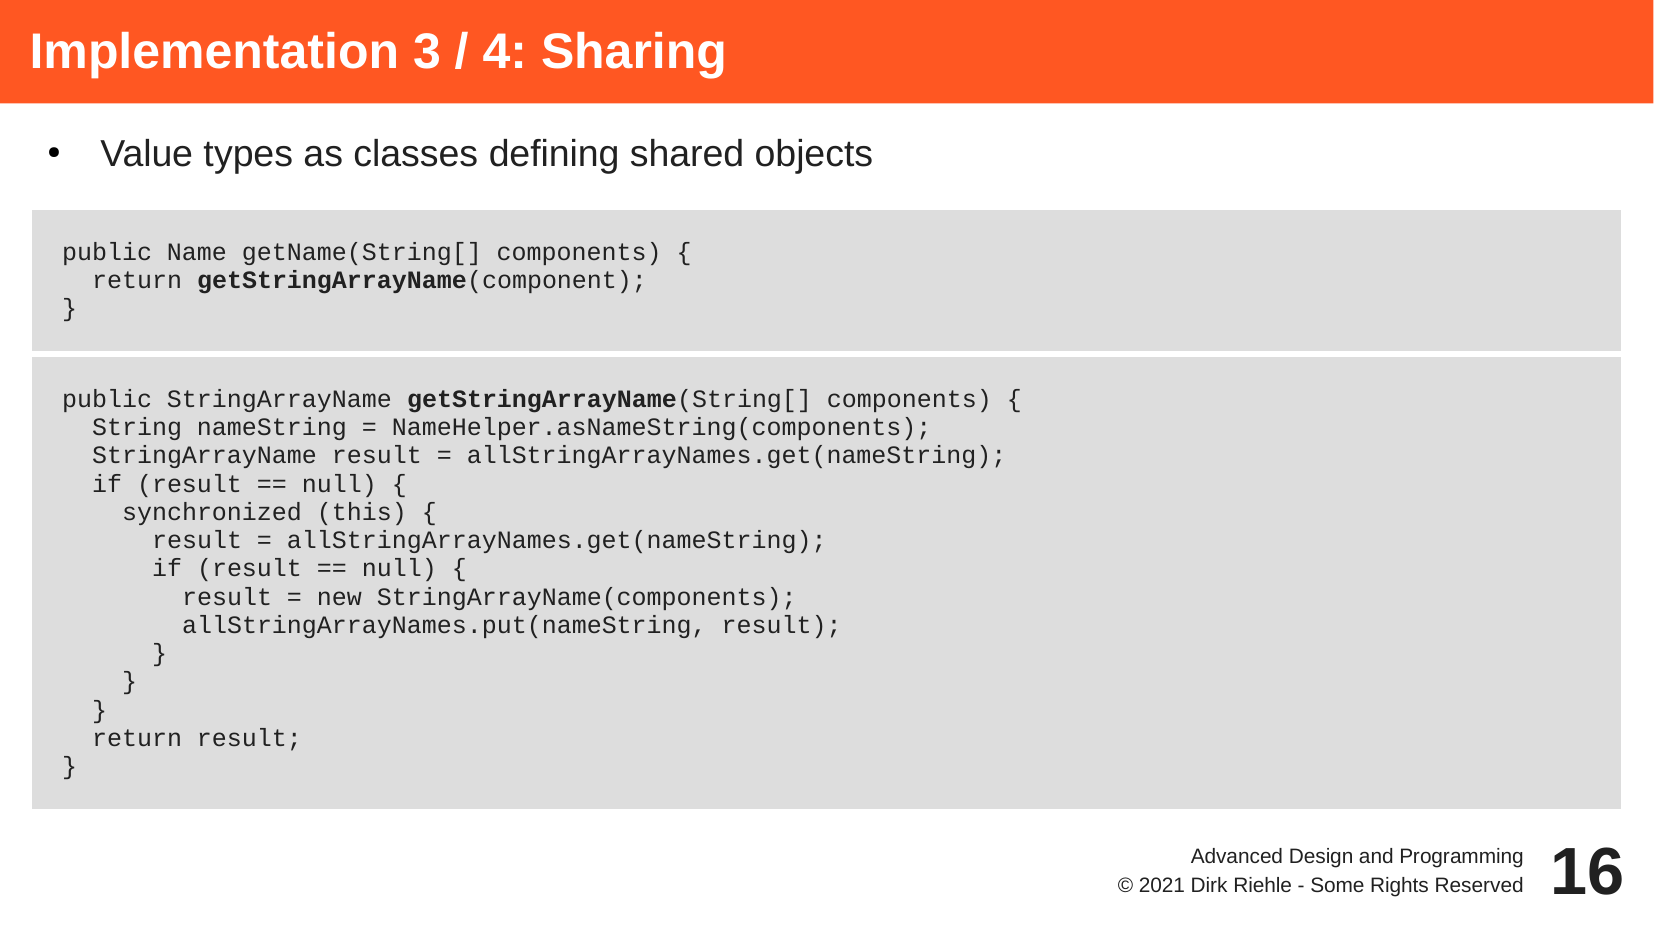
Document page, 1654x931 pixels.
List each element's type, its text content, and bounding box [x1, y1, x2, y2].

list Value types as classes defining shared objects [29, 132, 1625, 204]
list public Name getName(String[] components) { return getStringArrayName(component); } [29, 206, 1625, 351]
list public StringArrayName getStringArrayName(String[] components) { String nameString = NameHelper.asNameString(components); StringArrayName result = allStringArrayNames.get(nameString); if (result == null) { synchronized (this) { result = allStringArrayNames.get(nameString); if (result == null) { result = new StringArrayName(components); allStringArrayNames.put(nameString, result); } } } return result; } [29, 354, 1625, 813]
title Implementation 3 / 4: Sharing [0, 0, 1654, 104]
